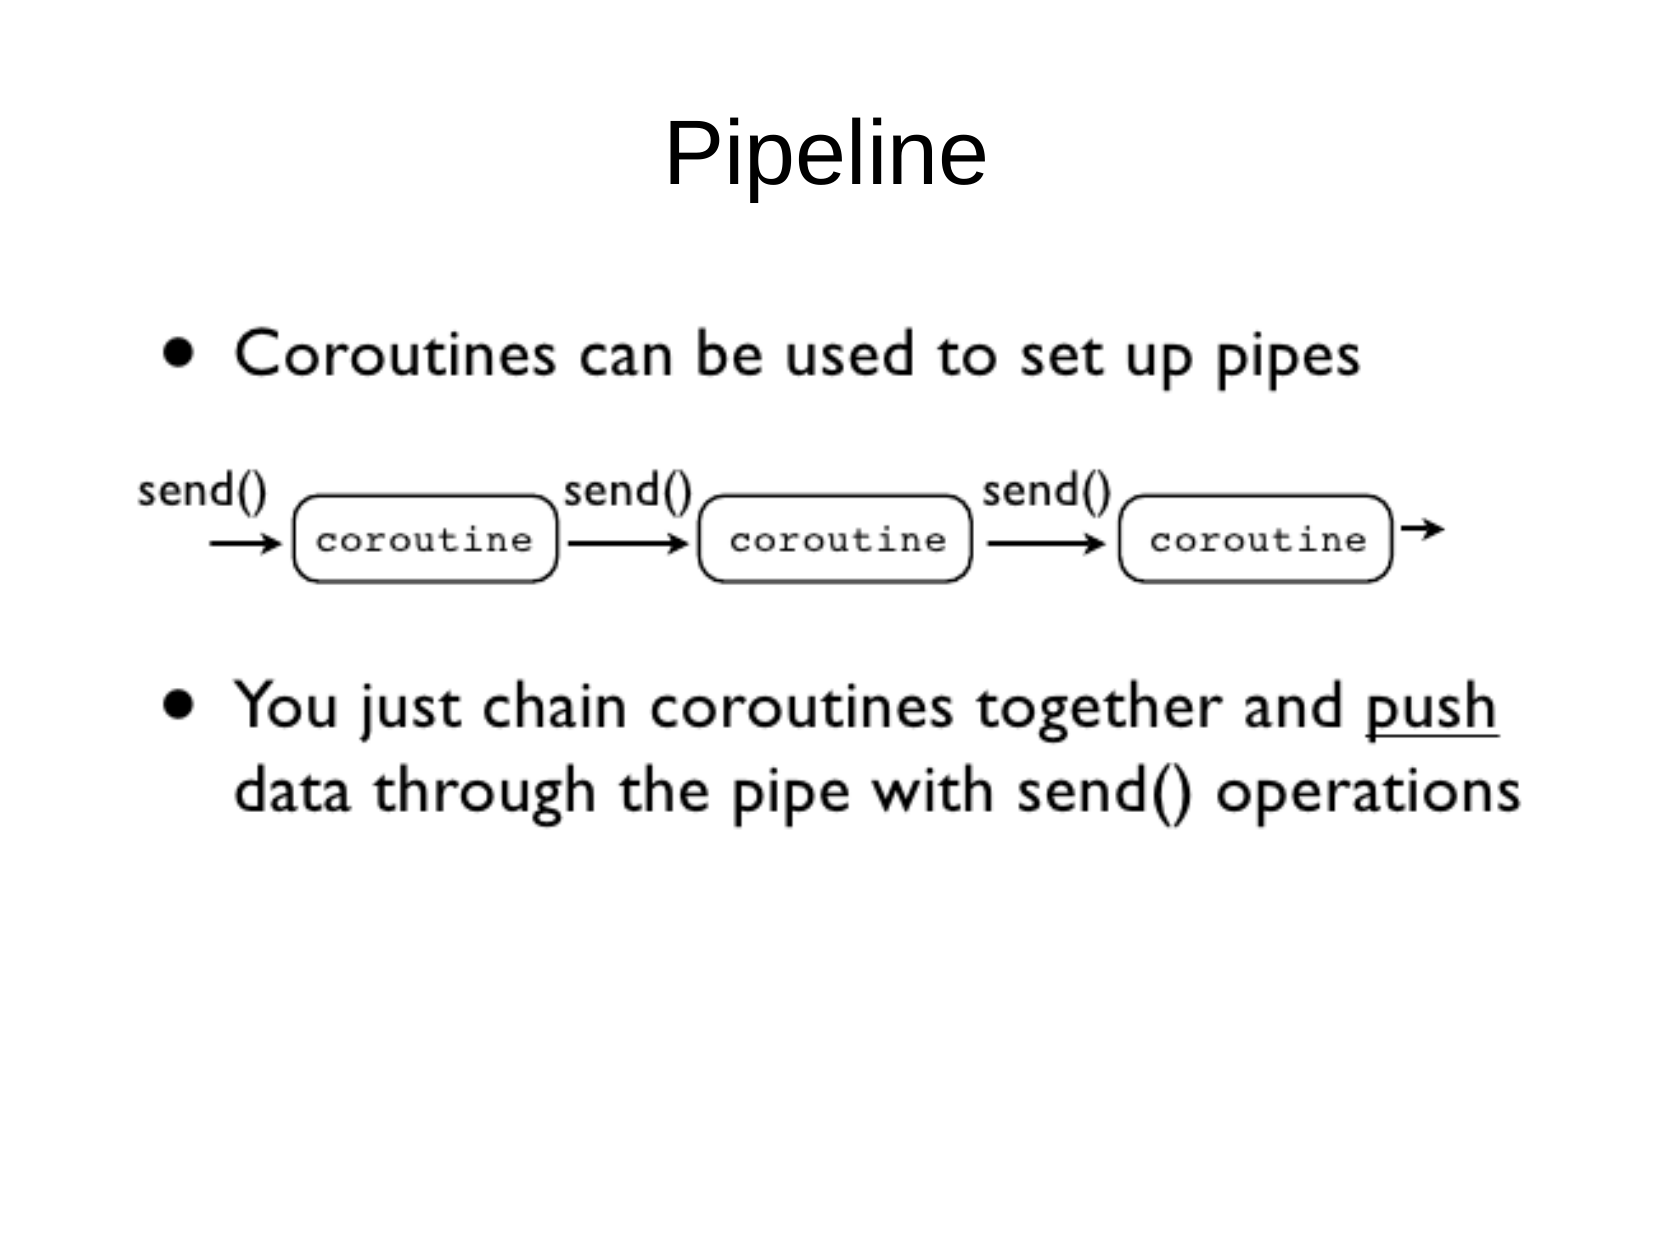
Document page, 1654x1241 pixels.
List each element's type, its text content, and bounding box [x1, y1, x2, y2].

picture [75, 279, 1603, 863]
title Pipeline [82, 49, 1571, 257]
